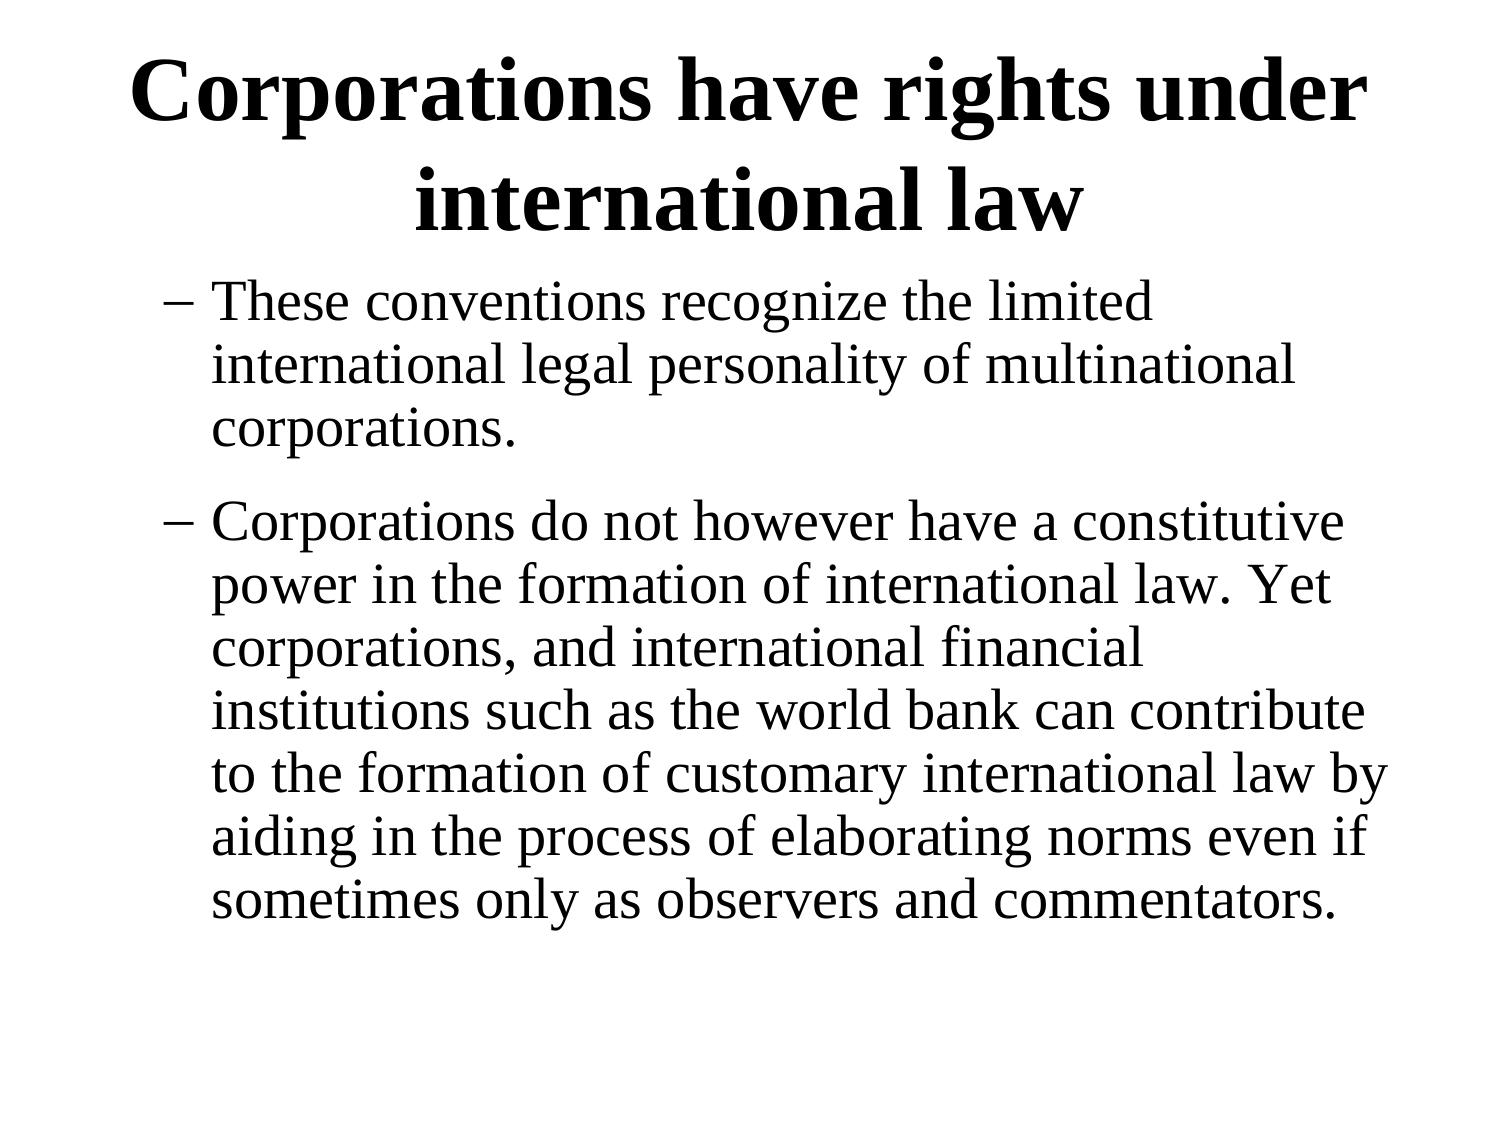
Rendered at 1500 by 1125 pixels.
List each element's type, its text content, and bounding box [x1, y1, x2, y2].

list These conventions recognize the limited international legal personality of multinational corporations. Corporations do not however have a constitutive power in the formation of international law. Yet corporations, and international financial institutions such as the world bank can contribute to the formation of customary international law by aiding in the process of elaborating norms even if sometimes only as observers and commentators. [75, 262, 1426, 1005]
title Corporations have rights under international law [75, 45, 1426, 233]
